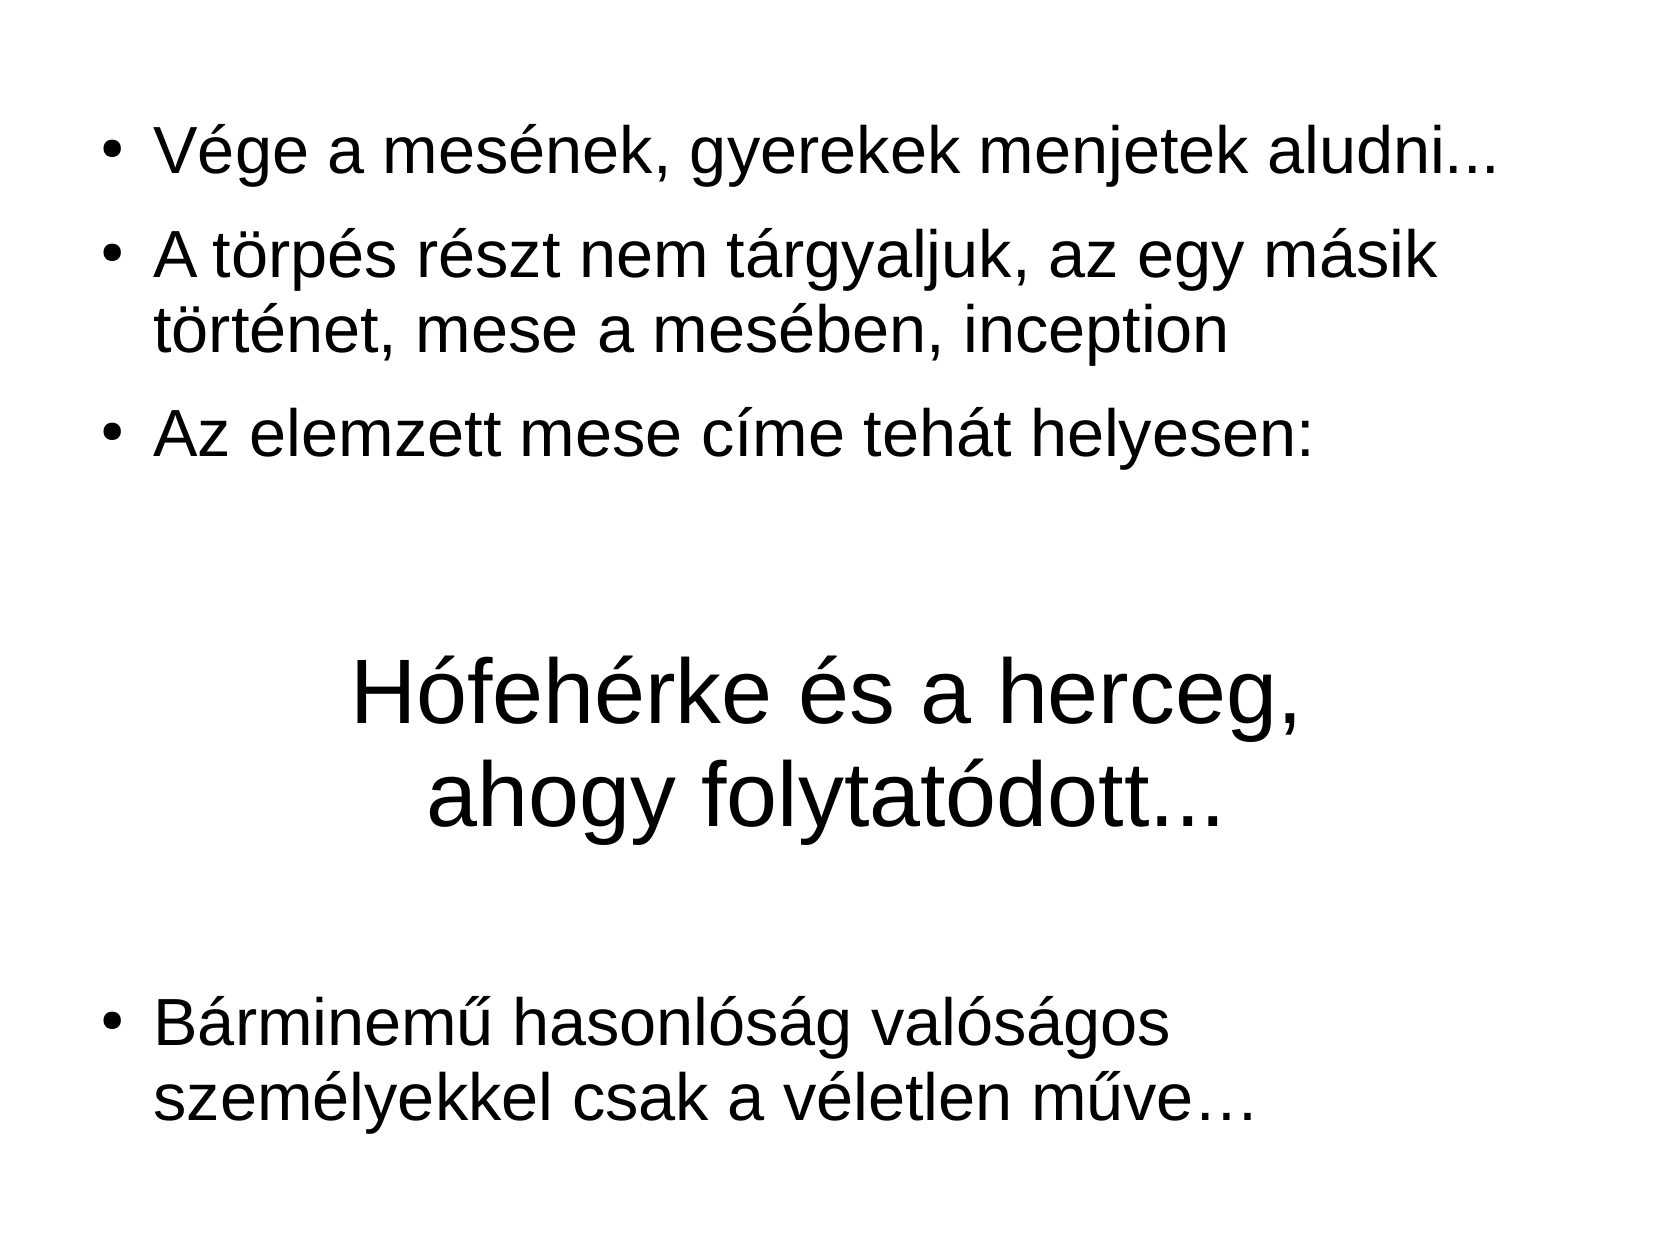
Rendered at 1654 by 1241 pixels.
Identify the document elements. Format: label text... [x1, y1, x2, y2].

title Hófehérke és a herceg, ahogy folytatódott... [82, 833, 1571, 848]
list Bárminemű hasonlóság valóságos személyekkel csak a véletlen műve… [82, 880, 1571, 1222]
list Vége a mesének, gyerekek menjetek aludni... A törpés részt nem tárgyaljuk, az egy másik történet, mese a mesében, inception Az elemzett mese címe tehát helyesen: [82, 113, 1571, 833]
